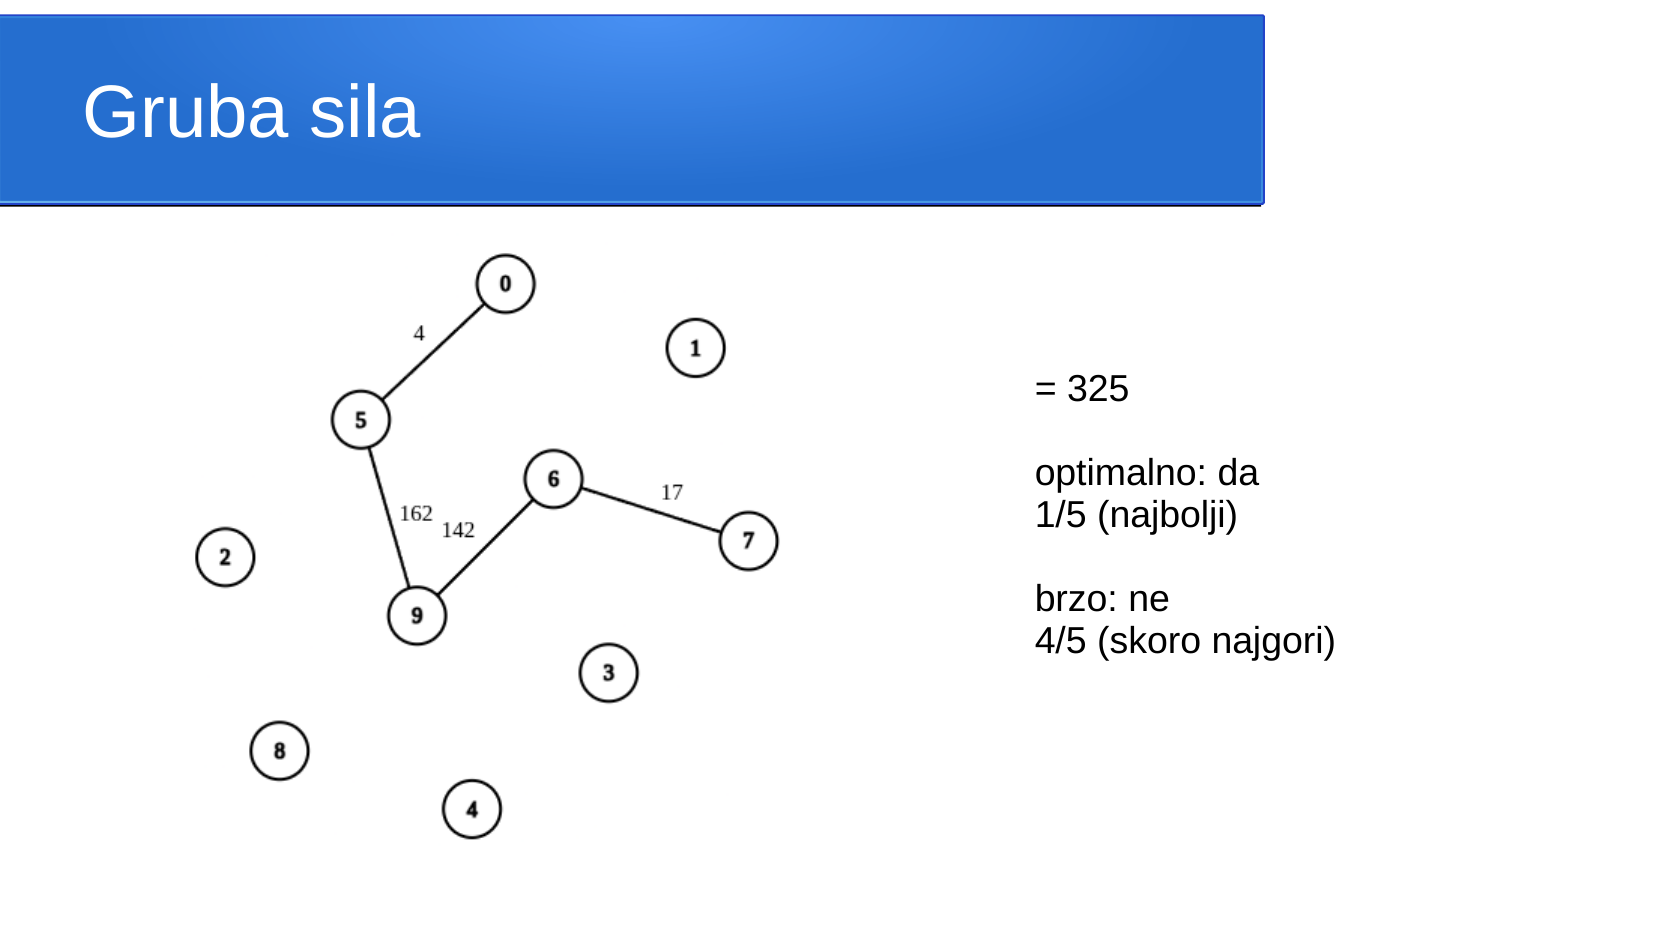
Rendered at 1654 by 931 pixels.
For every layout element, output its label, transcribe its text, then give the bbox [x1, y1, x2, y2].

picture [165, 225, 811, 871]
title Gruba sila [82, 35, 1235, 189]
text_box = 325 optimalno: da 1/5 (najbolji) brzo: ne 4/5 (skoro najgori) [1020, 360, 1426, 711]
